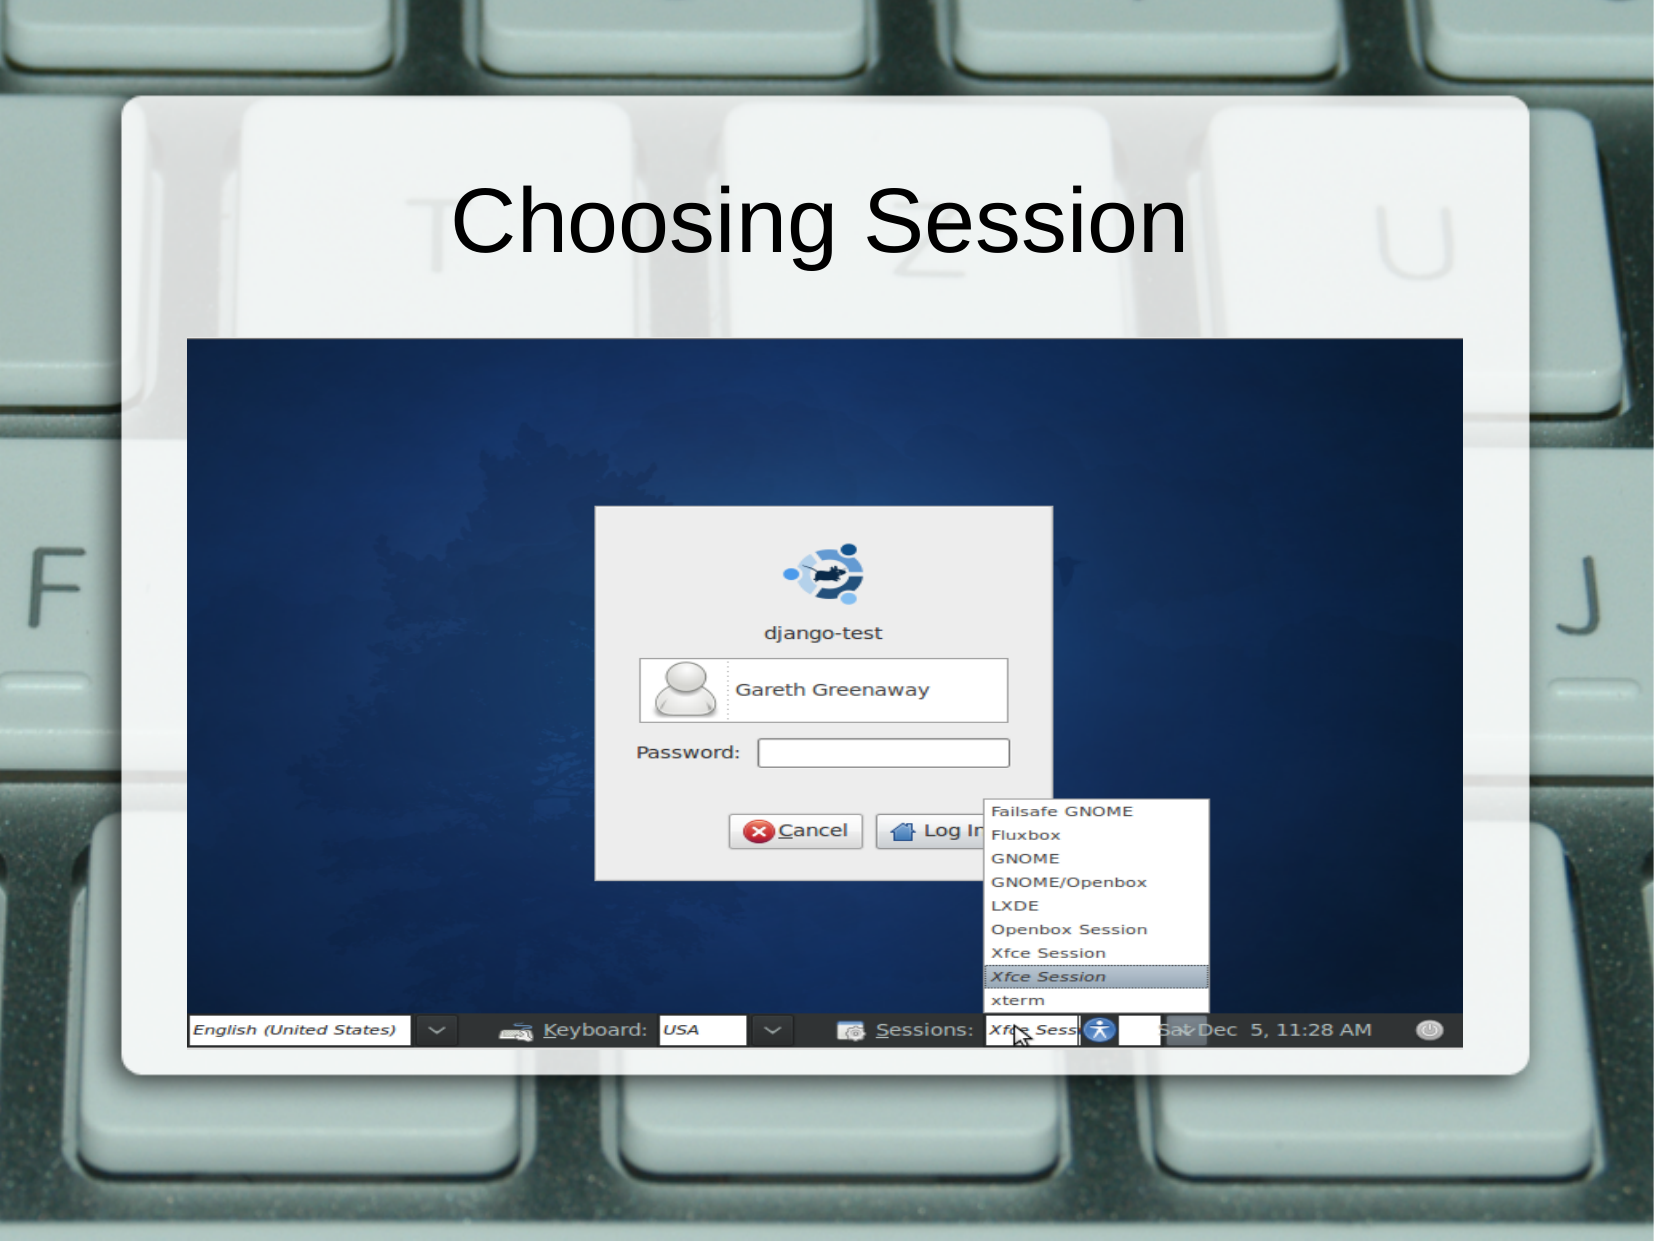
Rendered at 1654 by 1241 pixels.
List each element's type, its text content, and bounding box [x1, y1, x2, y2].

picture [0, 0, 1654, 1241]
title Choosing Session [135, 125, 1506, 318]
